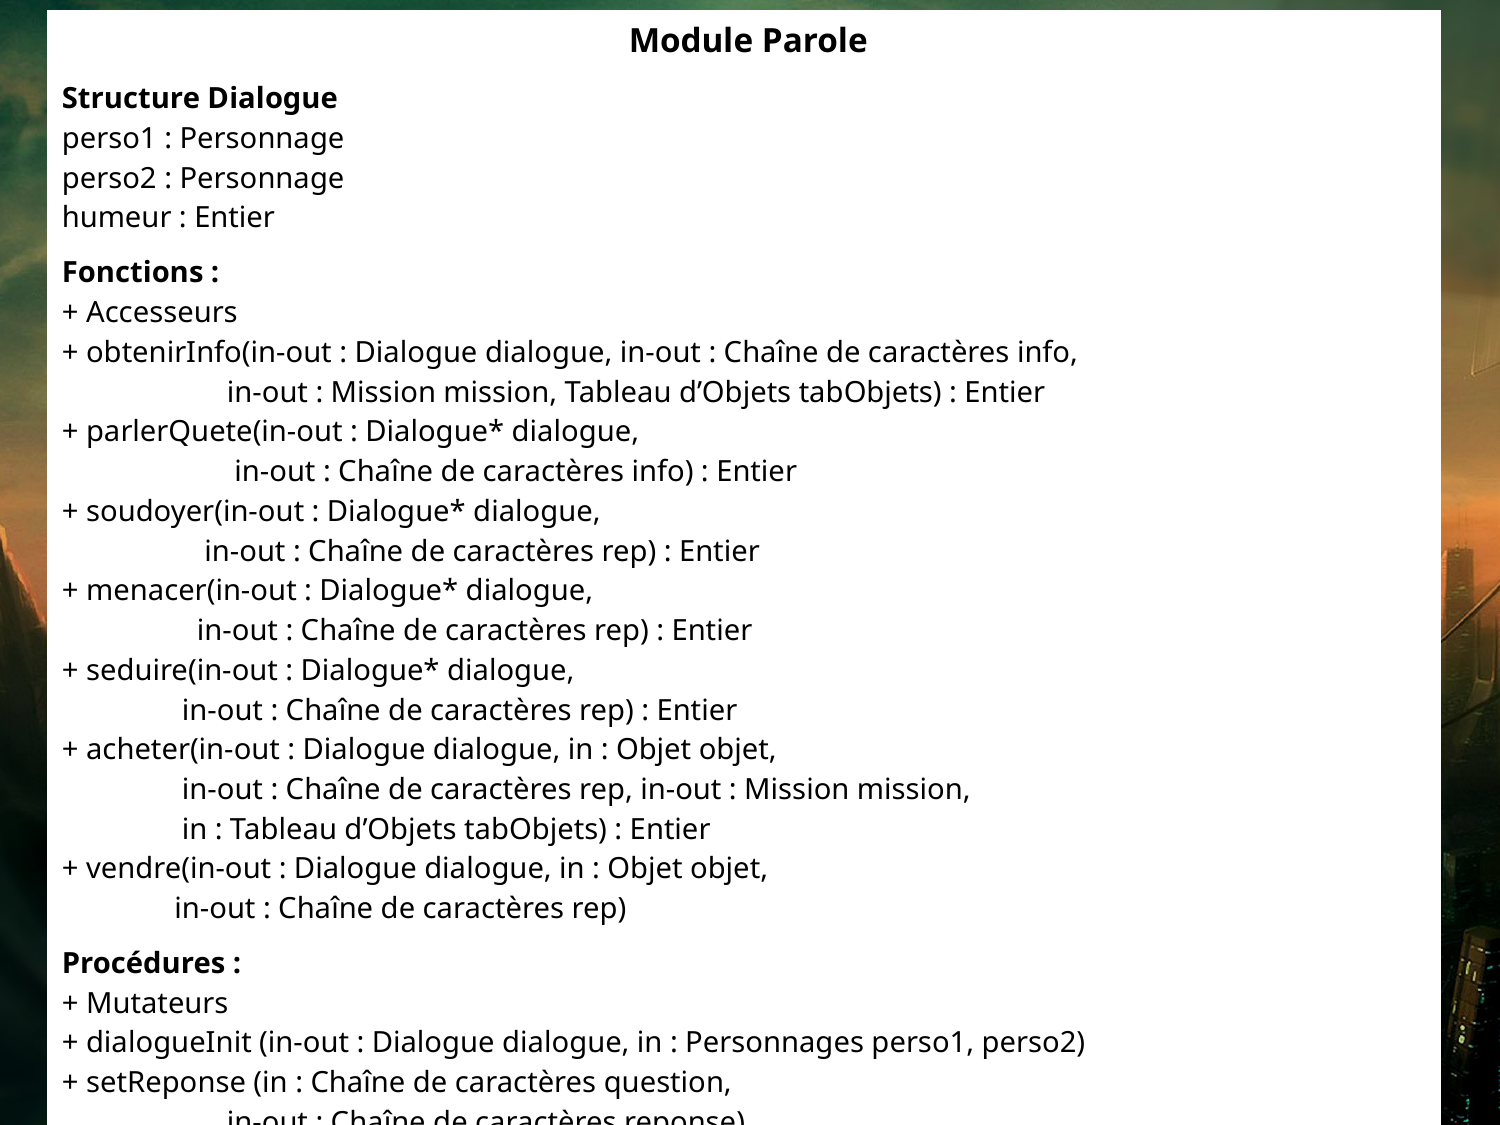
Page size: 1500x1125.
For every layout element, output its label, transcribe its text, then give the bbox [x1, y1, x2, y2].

table_cell Structure Dialogue perso1 : Personnage perso2 : Personnage humeur : Entier [47, 70, 1441, 244]
table_cell Procédures : + Mutateurs + dialogueInit (in-out : Dialogue dialogue, in : Personnages perso1, perso2) + setReponse (in : Chaîne de caractères question, in-out : Chaîne de caractères reponse) + marchander (in-out : Dialogue dialogue, in-out : Entier valeur) [47, 935, 1441, 1125]
picture [0, 0, 1500, 1125]
table_header Module Parole [47, 10, 1441, 70]
table_cell Fonctions : + Accesseurs + obtenirInfo(in-out : Dialogue dialogue, in-out : Chaîne de caractères info, in-out : Mission mission, Tableau d’Objets tabObjets) : Entier + parlerQuete(in-out : Dialogue* dialogue, in-out : Chaîne de caractères info) : Entier + soudoyer(in-out : Dialogue* dialogue, in-out : Chaîne de caractères rep) : Entier + menacer(in-out : Dialogue* dialogue, in-out : Chaîne de caractères rep) : Entier + seduire(in-out : Dialogue* dialogue, in-out : Chaîne de caractères rep) : Entier + acheter(in-out : Dialogue dialogue, in : Objet objet, in-out : Chaîne de caractères rep, in-out : Mission mission, in : Tableau d’Objets tabObjets) : Entier + vendre(in-out : Dialogue dialogue, in : Objet objet, in-out : Chaîne de caractères rep) [47, 244, 1441, 935]
